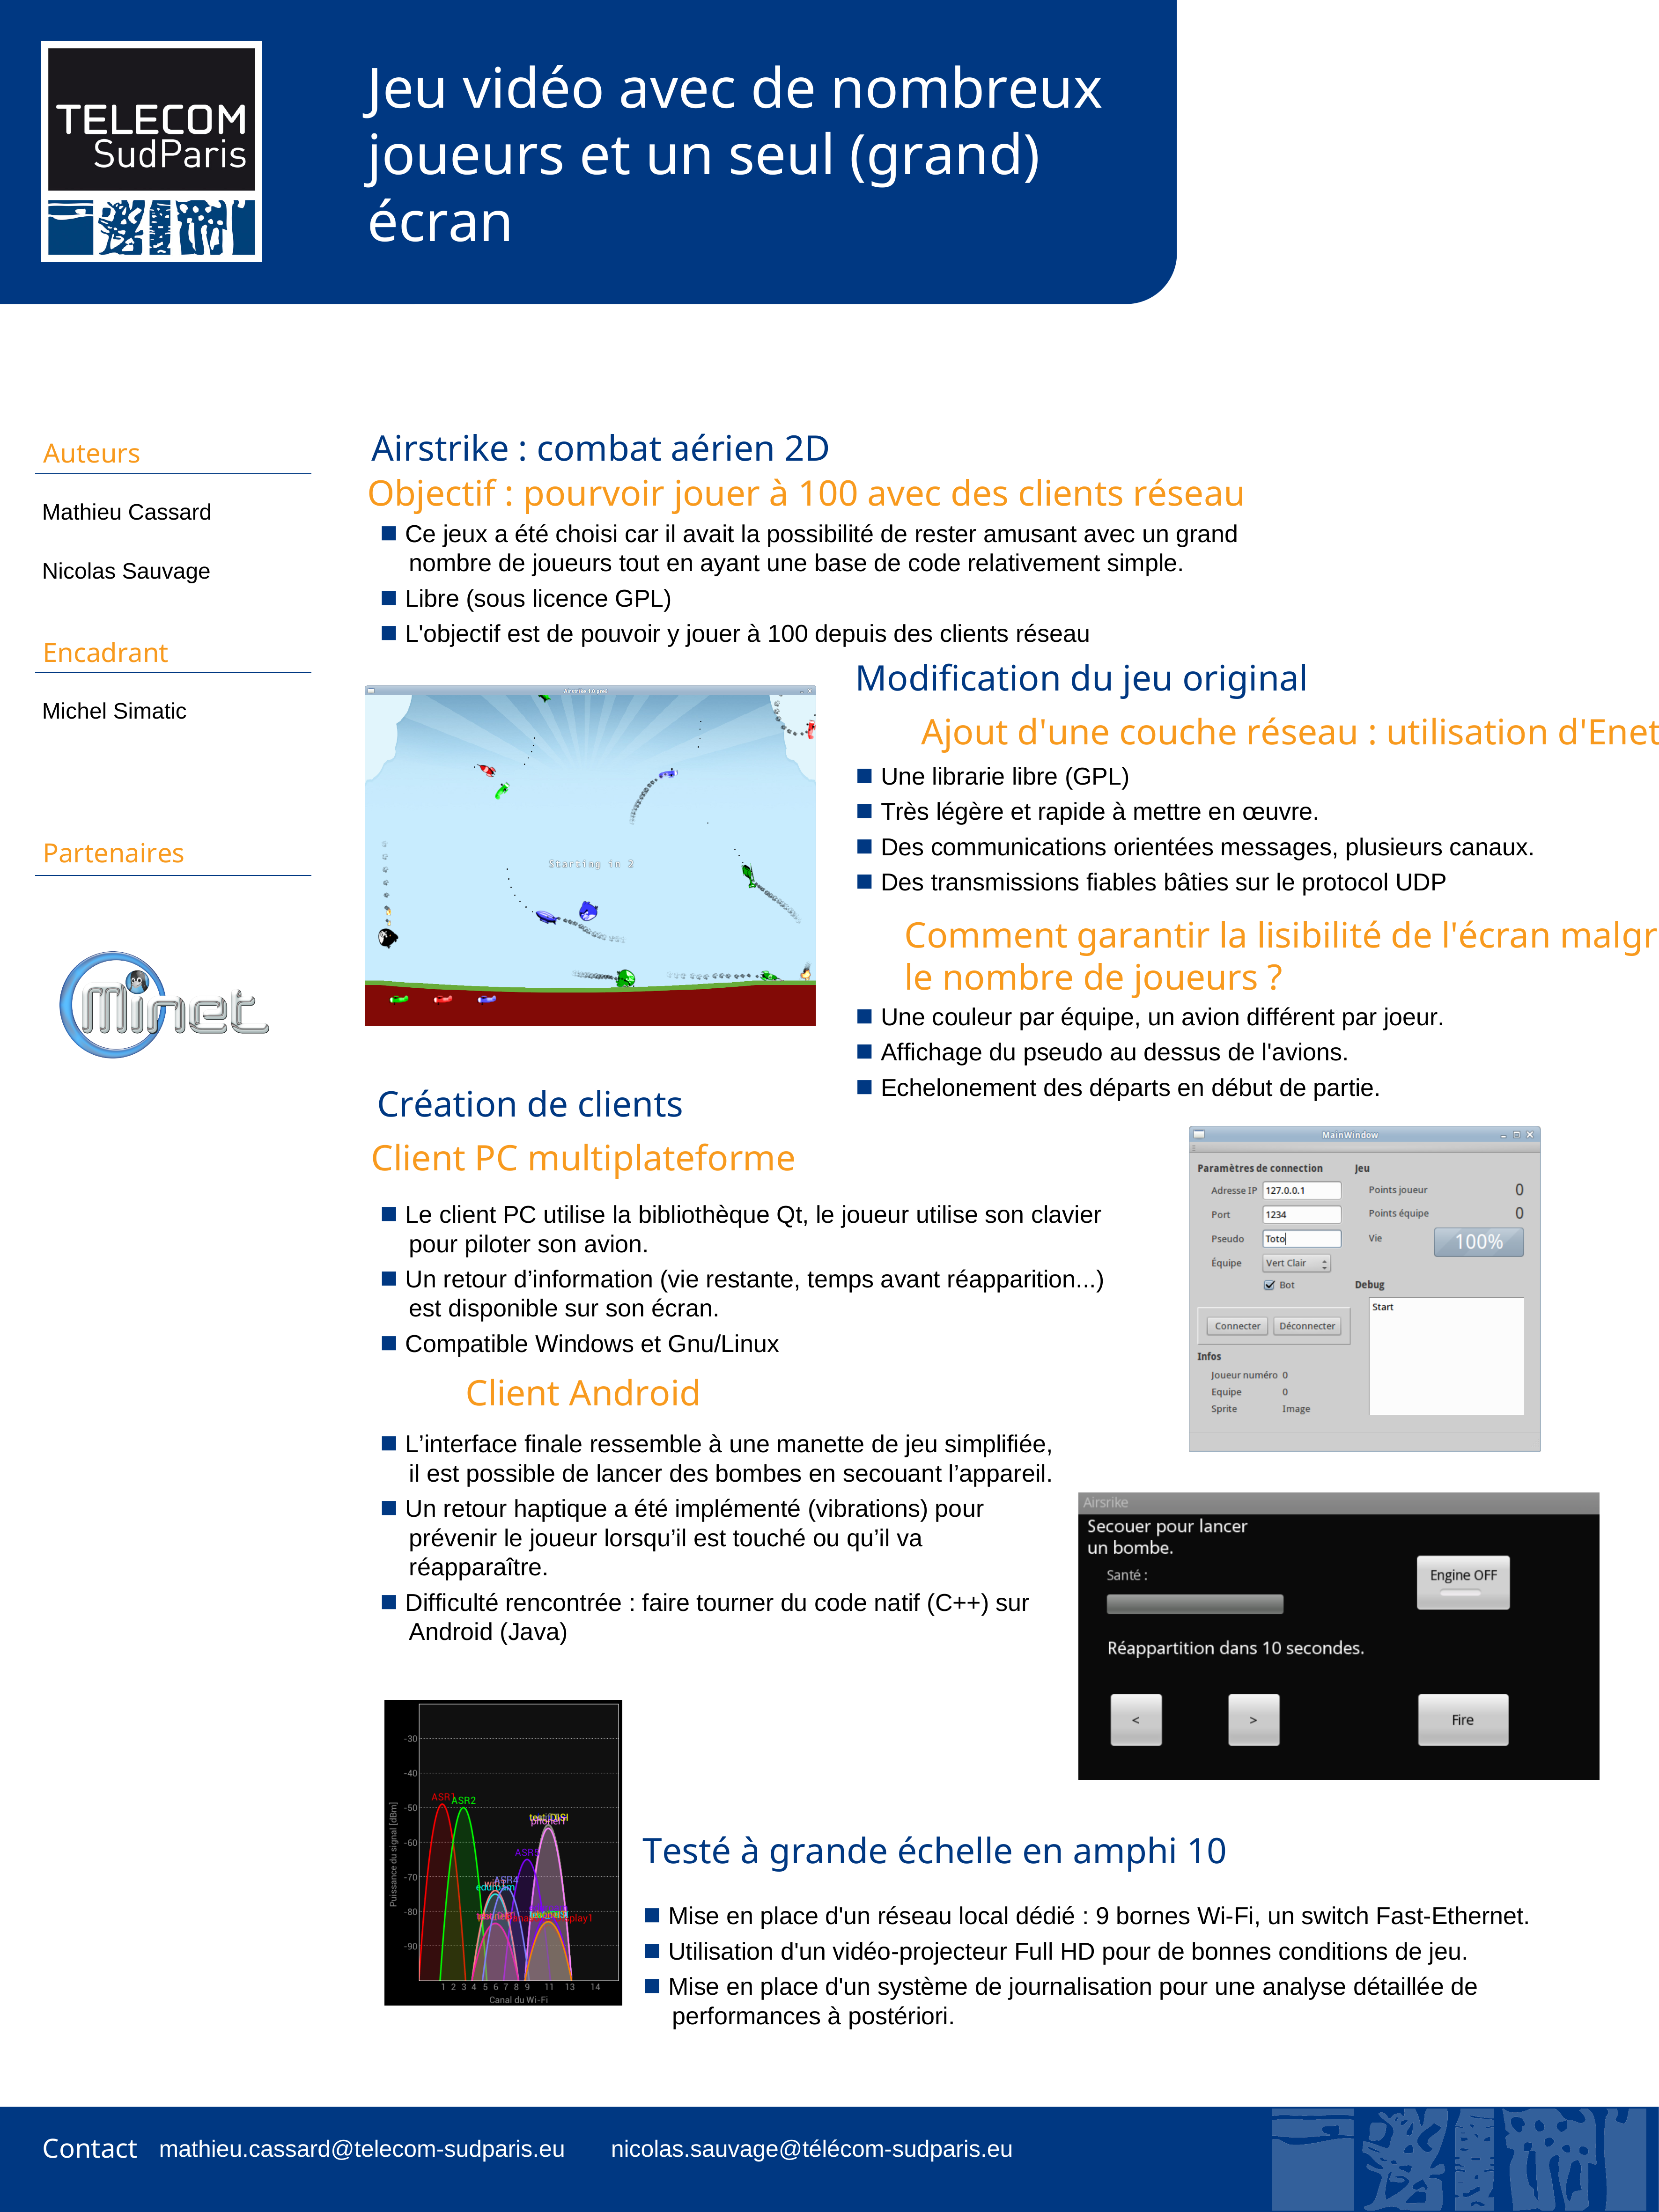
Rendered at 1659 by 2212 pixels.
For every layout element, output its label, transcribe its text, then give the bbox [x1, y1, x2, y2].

text_box Ajout d'une couche réseau : utilisation d'Enet [914, 705, 1659, 755]
text_box  Mise en place d'un réseau local dédié : 9 bornes Wi-Fi, un switch Fast-Ethernet.  Utilisation d'un vidéo-projecteur Full HD pour de bonnes conditions de jeu.  Mise en place d'un système de journalisation pour une analyse détaillée de performances à postériori. [636, 1896, 1627, 2104]
text_box  Une librarie libre (GPL)  Très légère et rapide à mettre en œuvre.  Des communications orientées messages, plusieurs canaux.  Des transmissions fiables bâties sur le protocol UDP [848, 757, 1659, 970]
text_box Auteurs [36, 433, 148, 472]
text_box Comment garantir la lisibilité de l'écran malgré le nombre de joueurs ? [897, 909, 1659, 997]
text_box Création de clients [370, 1078, 848, 1128]
text_box  Le client PC utilise la bibliothèque Qt, le joueur utilise son clavier pour piloter son avion.  Un retour d’information (vie restante, temps avant réapparition...) est disponible sur son écran.  Compatible Windows et Gnu/Linux [373, 1195, 1120, 1361]
picture [32, 940, 318, 1072]
text_box Encadrant [36, 632, 176, 671]
text_box ﻿mathieu.cassard@telecom-sudparis.eu nicolas.sauvage@télécom-sudparis.eu [152, 2130, 1095, 2166]
text_box  Ce jeux a été choisi car il avait la possibilité de rester amusant avec un grand nombre de joueurs tout en ayant une base de code relativement simple.  Libre (sous licence GPL)  L'objectif est de pouvoir y jouer à 100 depuis des clients réseau [373, 514, 1300, 651]
text_box Mathieu Cassard Nicolas Sauvage [35, 491, 328, 588]
text_box  L’interface finale ressemble à une manette de jeu simplifiée, il est possible de lancer des bombes en secouant l’appareil.  Un retour haptique a été implémenté (vibrations) pour prévenir le joueur lorsqu’il est touché ou qu’il va réapparaître.  Difficulté rencontrée : faire tourner du code natif (C++) sur Android (Java) [373, 1424, 1065, 1755]
picture [1171, 0, 1177, 304]
picture [365, 685, 816, 1026]
text_box Objectif : pourvoir jouer à 100 avec des clients réseau [360, 467, 1253, 517]
picture [1263, 2109, 1646, 2211]
picture [1078, 1492, 1600, 1780]
text_box Airstrike : combat aérien 2D [365, 422, 1225, 467]
text_box Client Android [458, 1367, 709, 1417]
text_box Partenaires [36, 832, 192, 872]
text_box Testé à grande échelle en amphi 10 [636, 1824, 1497, 1874]
text_box Modification du jeu original [848, 652, 1659, 701]
text_box Client PC multiplateforme [364, 1132, 803, 1182]
text_box  Une couleur par équipe, un avion différent par joeur.  Affichage du pseudo au dessus de l'avions.  Echelonement des départs en début de partie. [848, 997, 1659, 1140]
picture [384, 1700, 622, 2006]
picture [0, 0, 345, 304]
text_box Michel Simatic [35, 690, 328, 728]
picture [1189, 1126, 1541, 1452]
title Jeu vidéo avec de nombreux joueurs et un seul (grand) écran [345, 0, 1171, 305]
